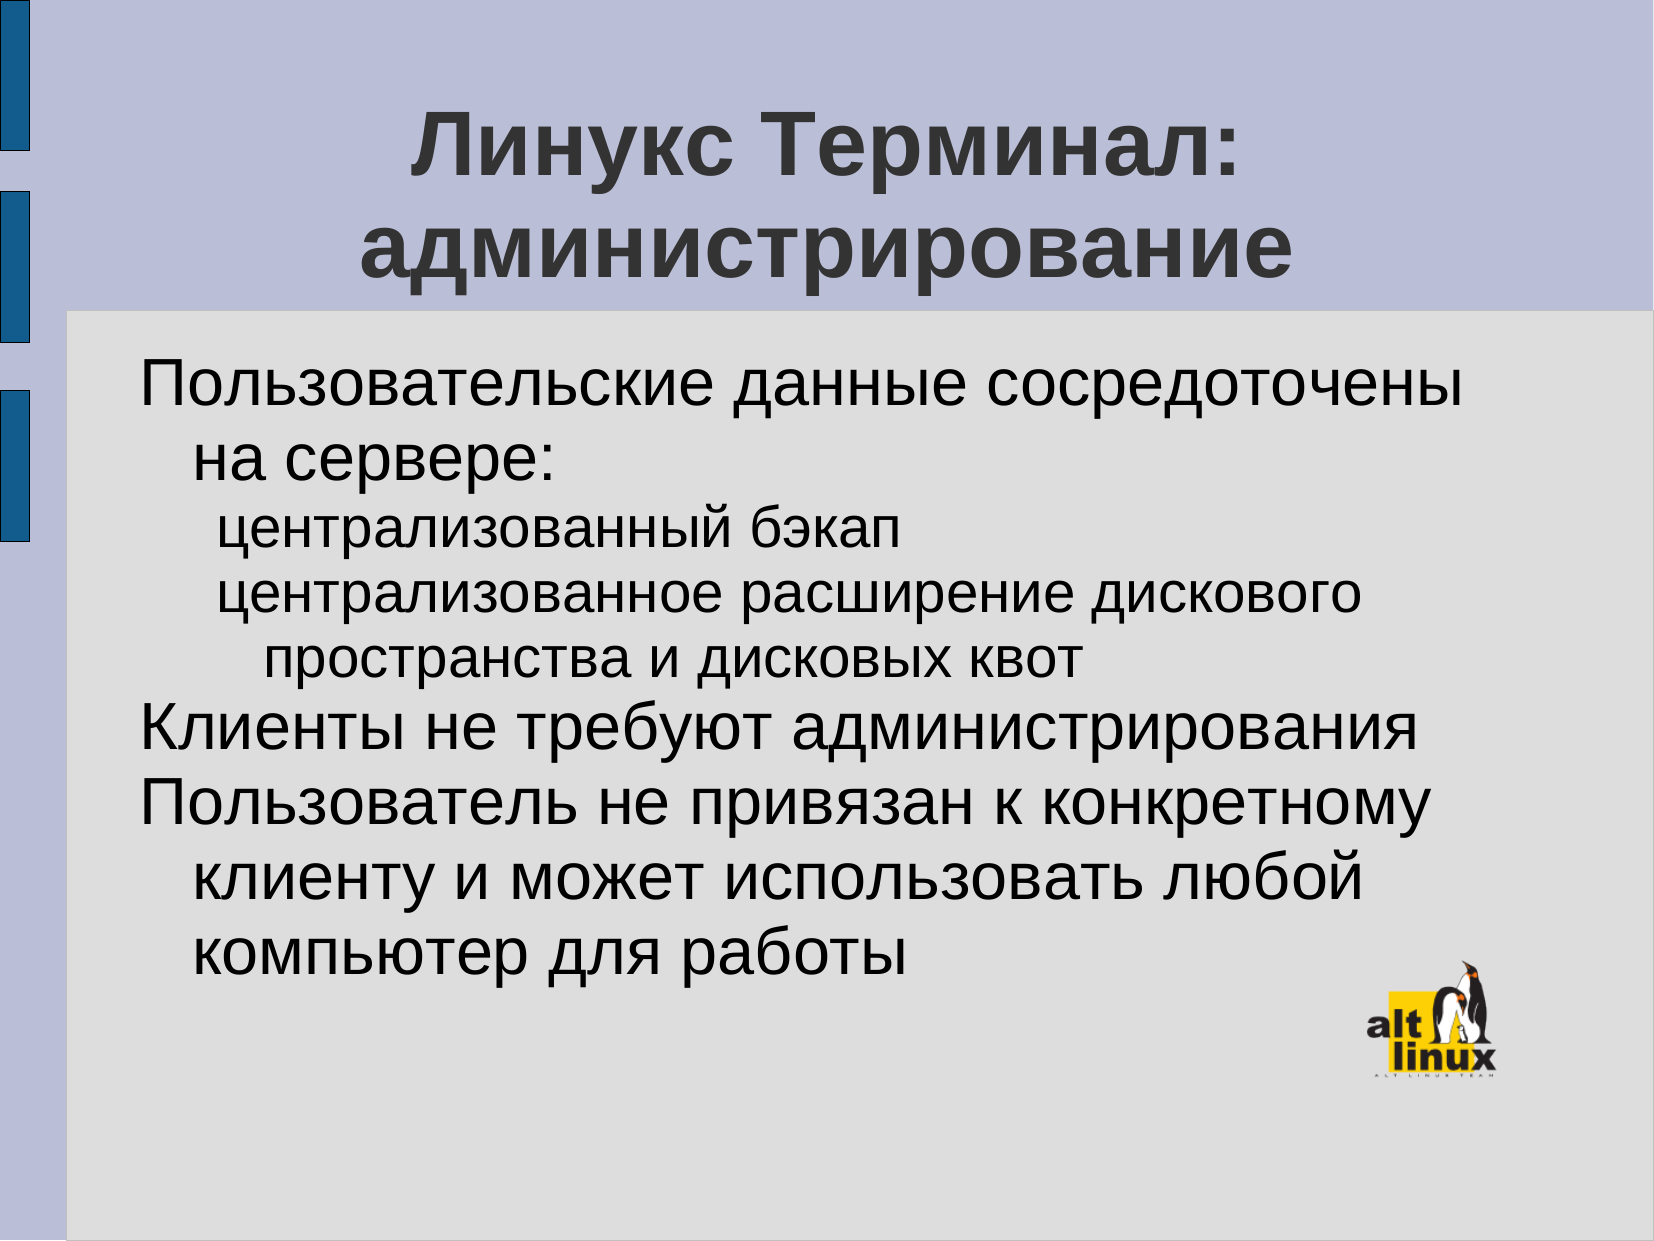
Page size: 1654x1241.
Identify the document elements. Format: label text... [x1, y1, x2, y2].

list Пользовательские данные сосредоточены на сервере: централизованный бэкап централизованное расширение дискового пространства и дисковых квот Клиенты не требуют администрирования Пользователь не привязан к конкретному клиенту и может использовать любой компьютер для работы [121, 344, 1534, 1112]
title Линукс Терминал: администрирование [121, 91, 1534, 299]
